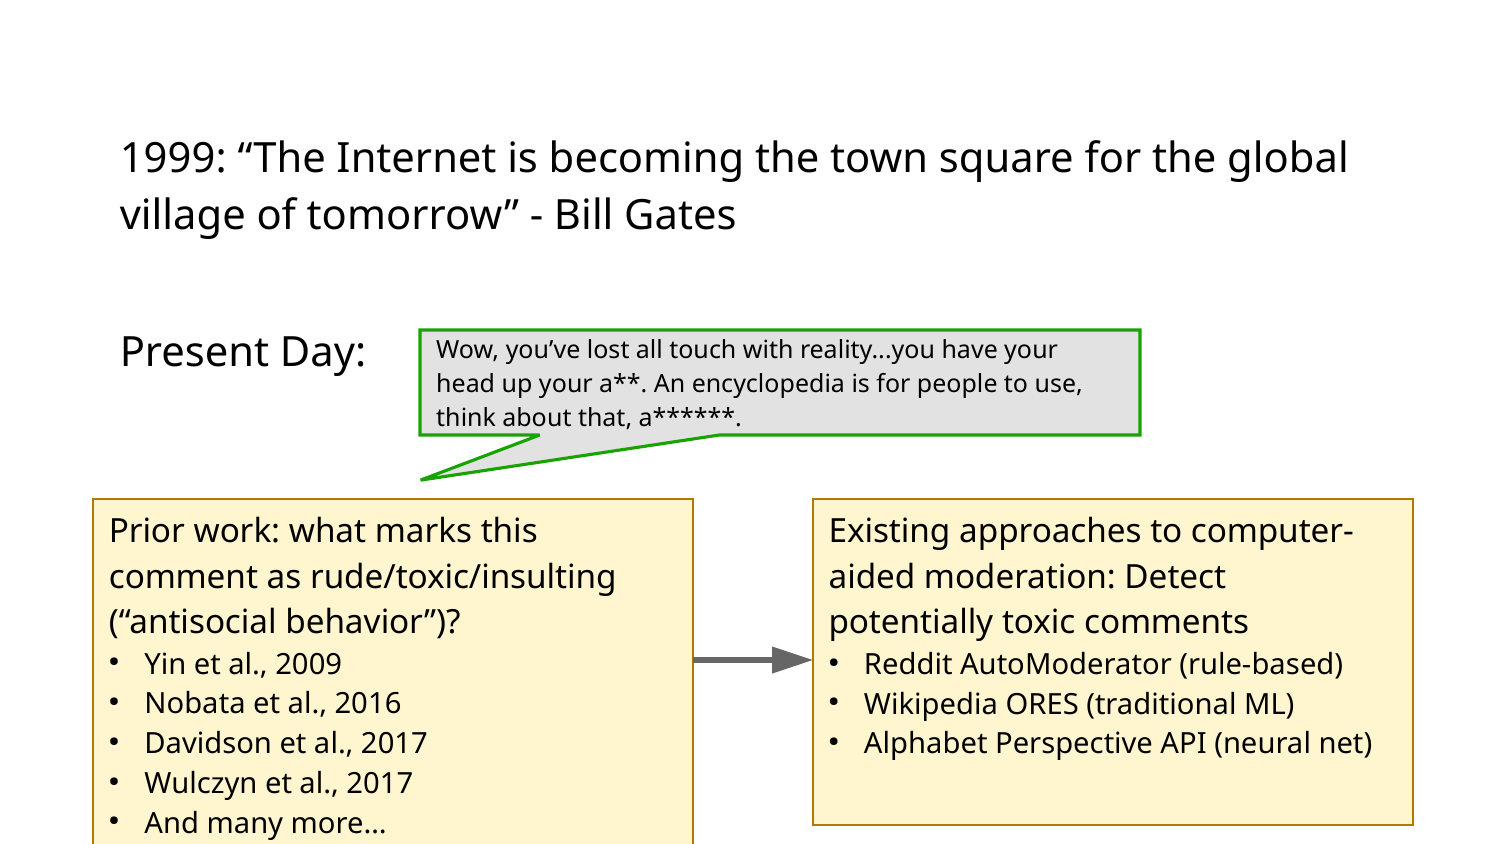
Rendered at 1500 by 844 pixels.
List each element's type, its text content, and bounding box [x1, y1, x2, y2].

text_box 1999: “The Internet is becoming the town square for the global village of tomorrow” - Bill Gates [105, 120, 1392, 274]
text_box Wow, you’ve lost all touch with reality...you have your head up your a**. An encyclopedia is for people to use, think about that, a******. [420, 330, 1141, 481]
text_box Present Day: [105, 314, 381, 382]
text_box Existing approaches to computer-aided moderation: Detect potentially toxic comments Reddit AutoModerator (rule-based) Wikipedia ORES (traditional ML) Alphabet Perspective API (neural net) [812, 499, 1413, 826]
text_box Prior work: what marks this comment as rude/toxic/insulting (“antisocial behavior”)? Yin et al., 2009 Nobata et al., 2016 Davidson et al., 2017 Wulczyn et al., 2017 And many more… [93, 498, 694, 826]
